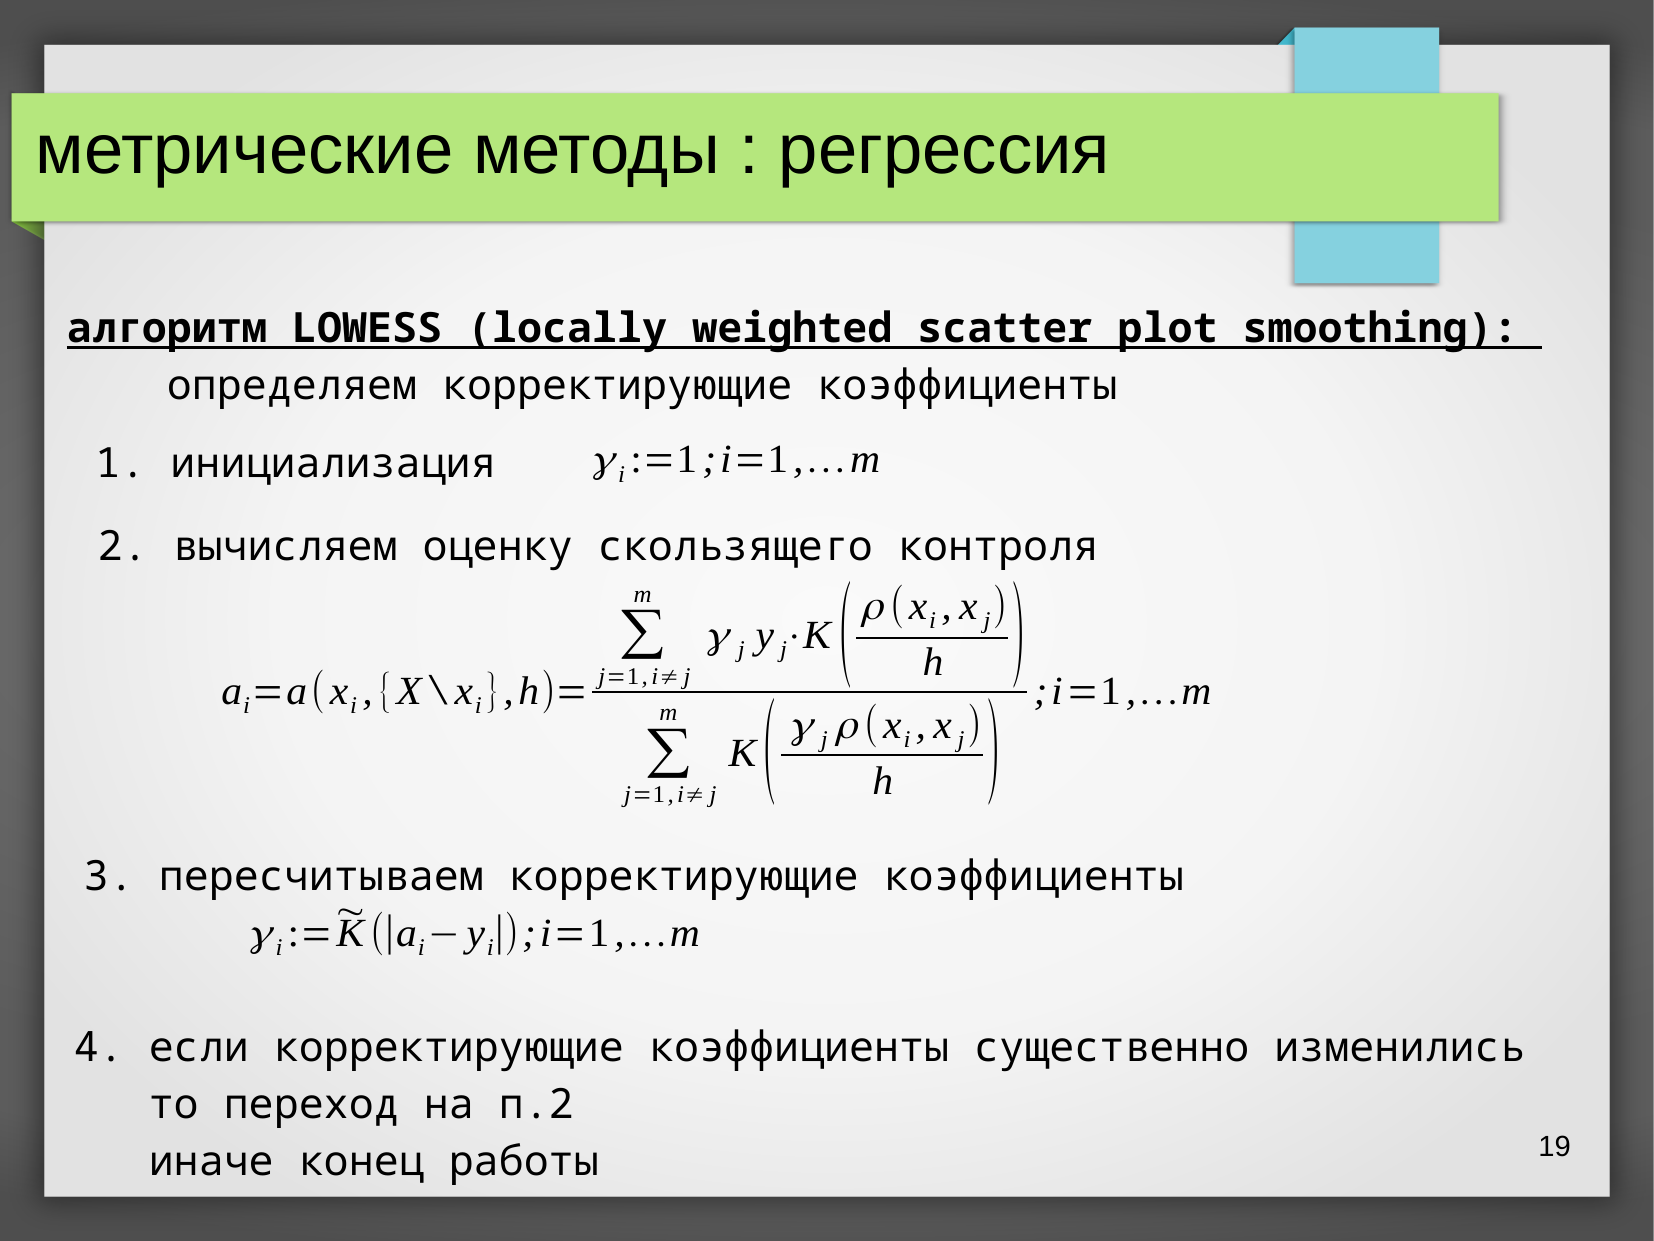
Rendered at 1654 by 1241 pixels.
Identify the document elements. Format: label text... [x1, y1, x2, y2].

chart [214, 578, 1219, 808]
text_box 4. если корректирующие коэффициенты существенно изменились то переход на п.2 иначе конец работы [59, 1009, 1619, 1170]
text_box 1. инициализация [80, 425, 520, 497]
text_box алгоритм LOWESS (locally weighted scatter plot smoothing): определяем корректирующие коэффициенты [52, 290, 1583, 451]
chart [578, 437, 886, 487]
chart [236, 907, 707, 961]
text_box 3. пересчитываем корректирующие коэффициенты [68, 838, 1512, 902]
title метрические методы : регрессия [35, 108, 1170, 190]
picture [0, 0, 1654, 1241]
text_box 2. вычисляем оценку скользящего контроля [82, 507, 1526, 572]
